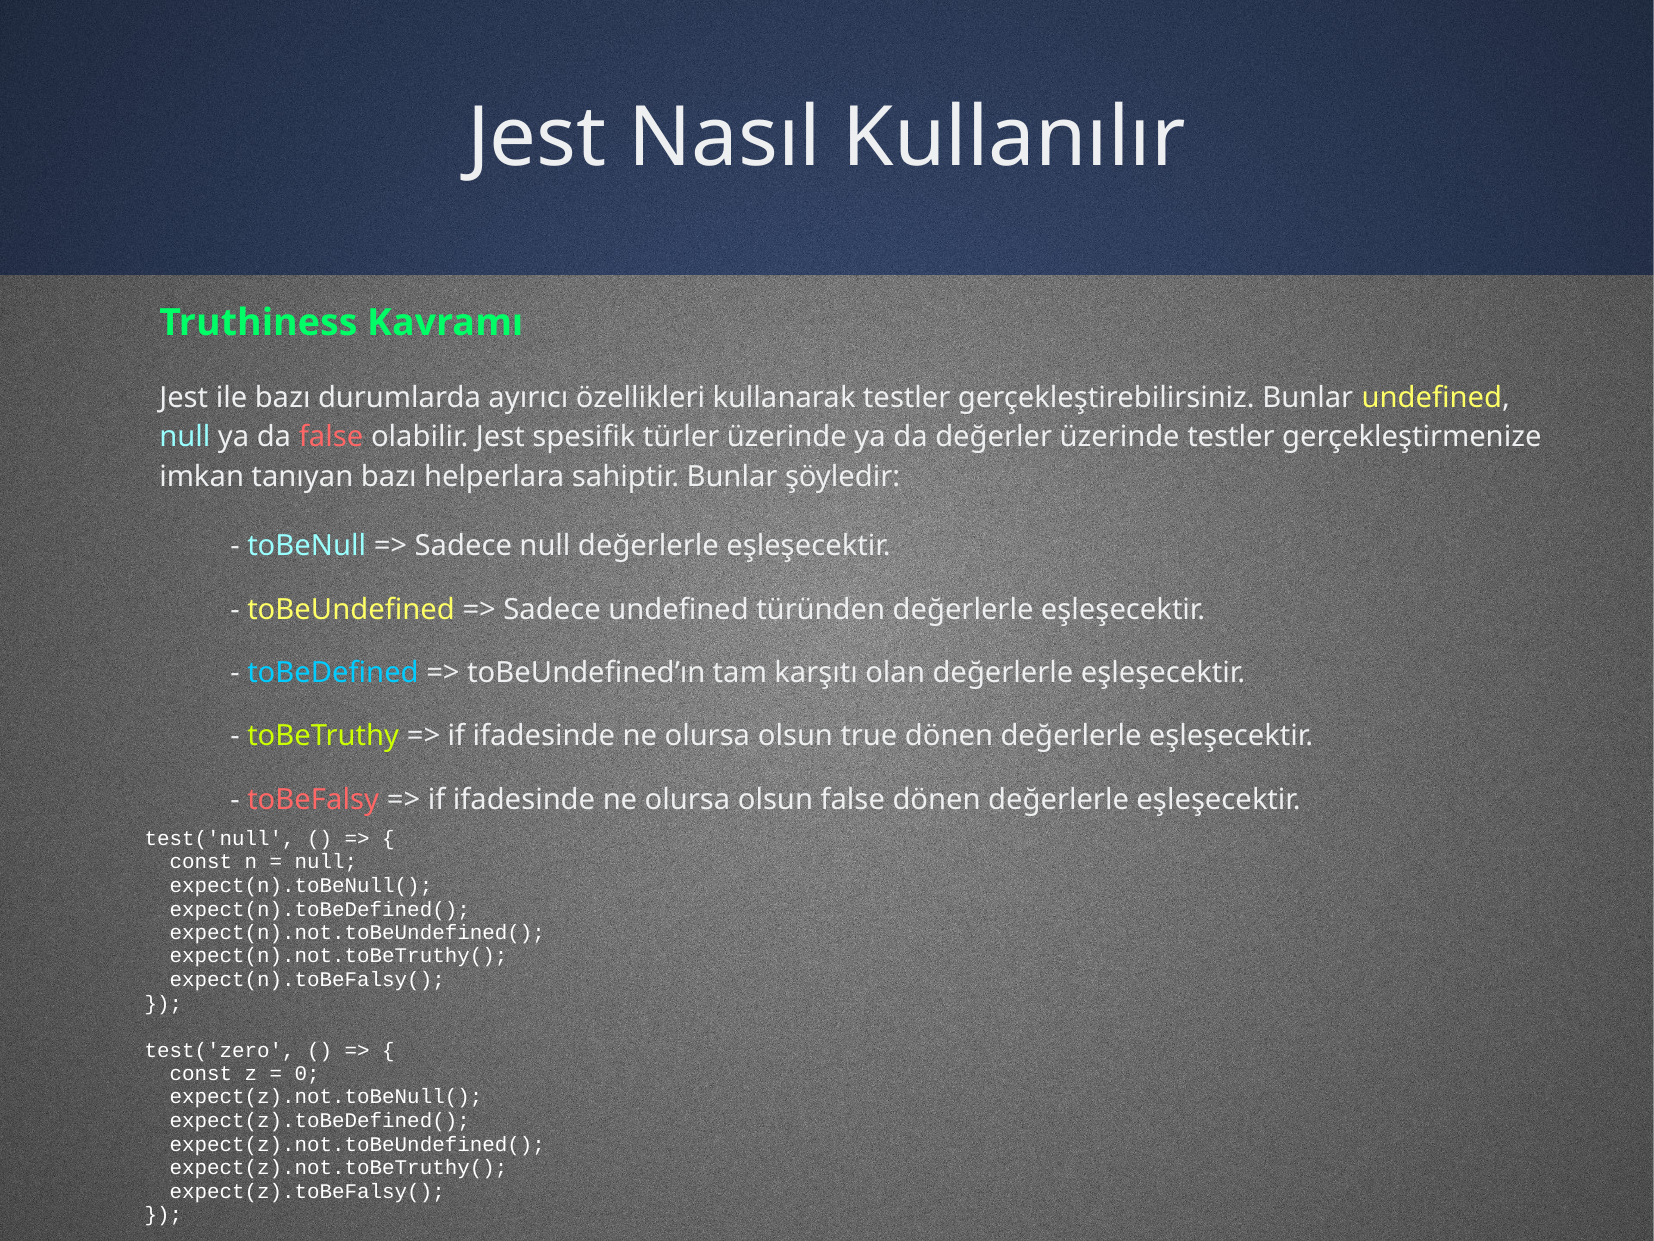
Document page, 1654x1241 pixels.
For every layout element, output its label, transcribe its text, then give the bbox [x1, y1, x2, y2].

title Jest Nasıl Kullanılır [88, 29, 1565, 237]
text_box test('null', () => { const n = null; expect(n).toBeNull(); expect(n).toBeDefined(); expect(n).not.toBeUndefined(); expect(n).not.toBeTruthy(); expect(n).toBeFalsy(); }); test('zero', () => { const z = 0; expect(z).not.toBeNull(); expect(z).toBeDefined(); expect(z).not.toBeUndefined(); expect(z).not.toBeTruthy(); expect(z).toBeFalsy(); }); [129, 820, 1075, 1236]
picture [0, 0, 1654, 1241]
list Truthiness Kavramı Jest ile bazı durumlarda ayırıcı özellikleri kullanarak testler gerçekleştirebilirsiniz. Bunlar undefined, null ya da false olabilir. Jest spesifik türler üzerinde ya da değerler üzerinde testler gerçekleştirmenize imkan tanıyan bazı helperlara sahiptir. Bunlar şöyledir: - toBeNull => Sadece null değerlerle eşleşecektir. - toBeUndefined => Sadece undefined türünden değerlerle eşleşecektir. - toBeDefined => toBeUndefined’ın tam karşıtı olan değerlerle eşleşecektir. - toBeTruthy => if ifadesinde ne olursa olsun true dönen değerlerle eşleşecektir. - toBeFalsy => if ifadesinde ne olursa olsun false dönen değerlerle eşleşecektir. [88, 295, 1565, 839]
